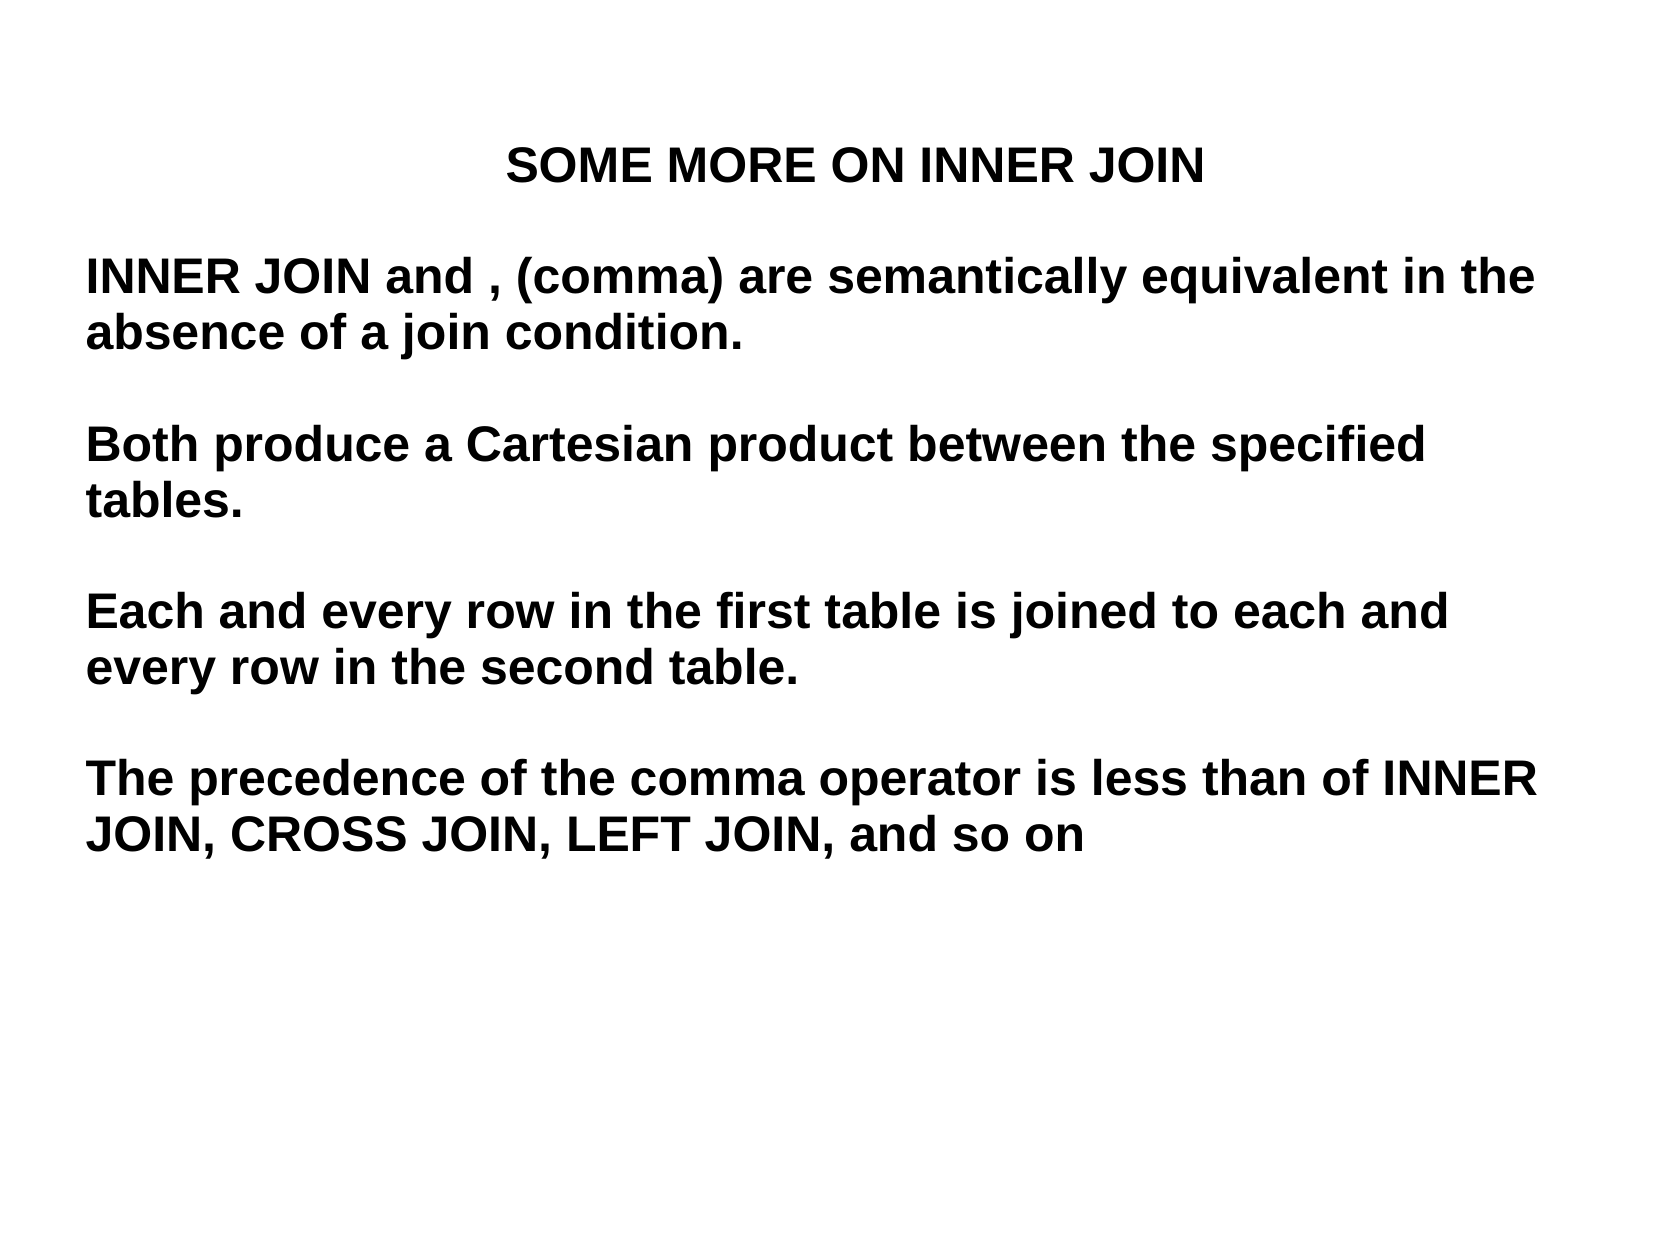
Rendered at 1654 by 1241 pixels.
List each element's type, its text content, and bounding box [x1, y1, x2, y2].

text_box SOME MORE ON INNER JOIN INNER JOIN and , (comma) are semantically equivalent in the absence of a join condition. Both produce a Cartesian product between the specified tables. Each and every row in the first table is joined to each and every row in the second table. The precedence of the comma operator is less than of INNER JOIN, CROSS JOIN, LEFT JOIN, and so on [70, 129, 1583, 870]
